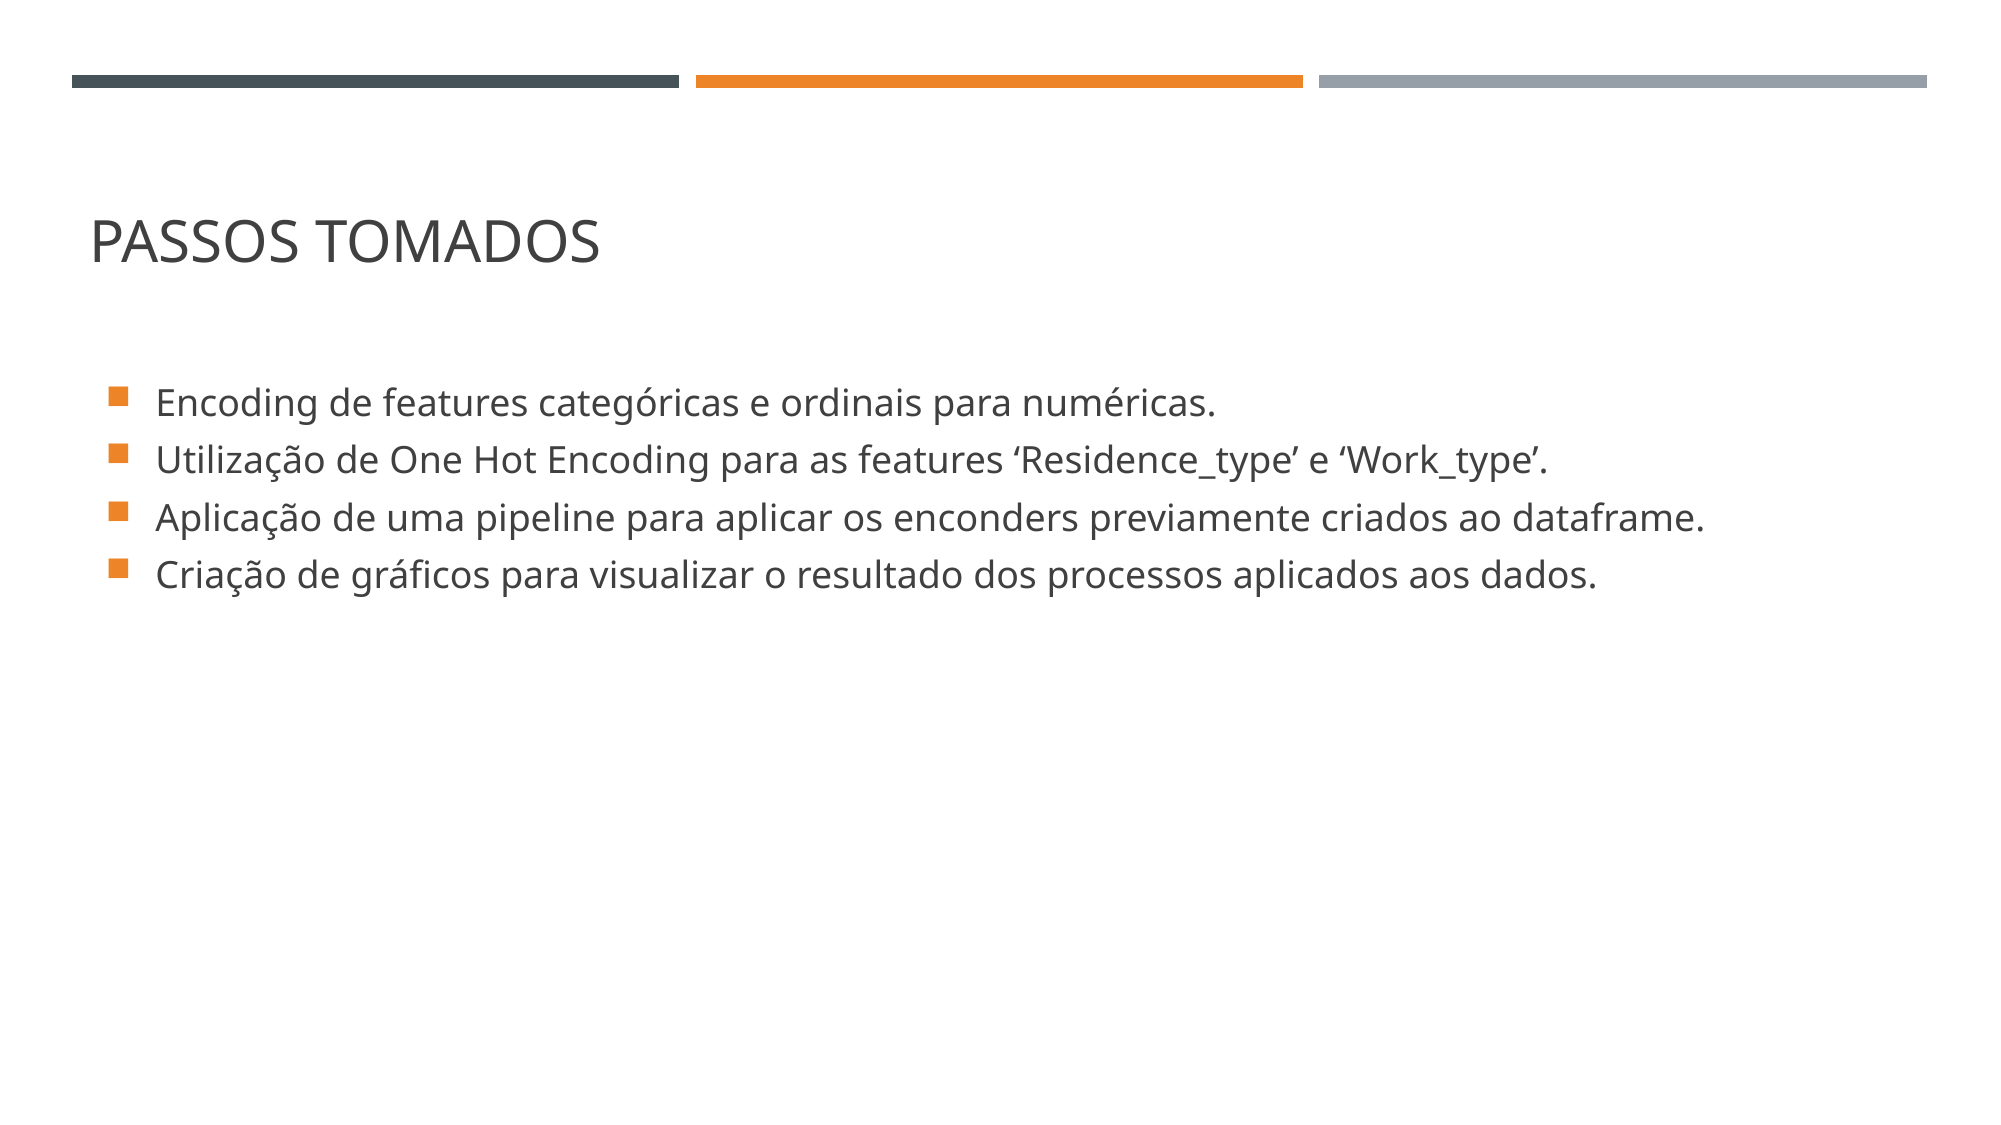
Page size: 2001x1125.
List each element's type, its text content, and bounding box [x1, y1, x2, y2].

list Encoding de features categóricas e ordinais para numéricas. Utilização de One Hot Encoding para as features ‘Residence_type’ e ‘Work_type’. Aplicação de uma pipeline para aplicar os enconders previamente criados ao dataframe. Criação de gráficos para visualizar o resultado dos processos aplicados aos dados. [90, 371, 1910, 968]
title Passos Tomados [74, 103, 1926, 282]
